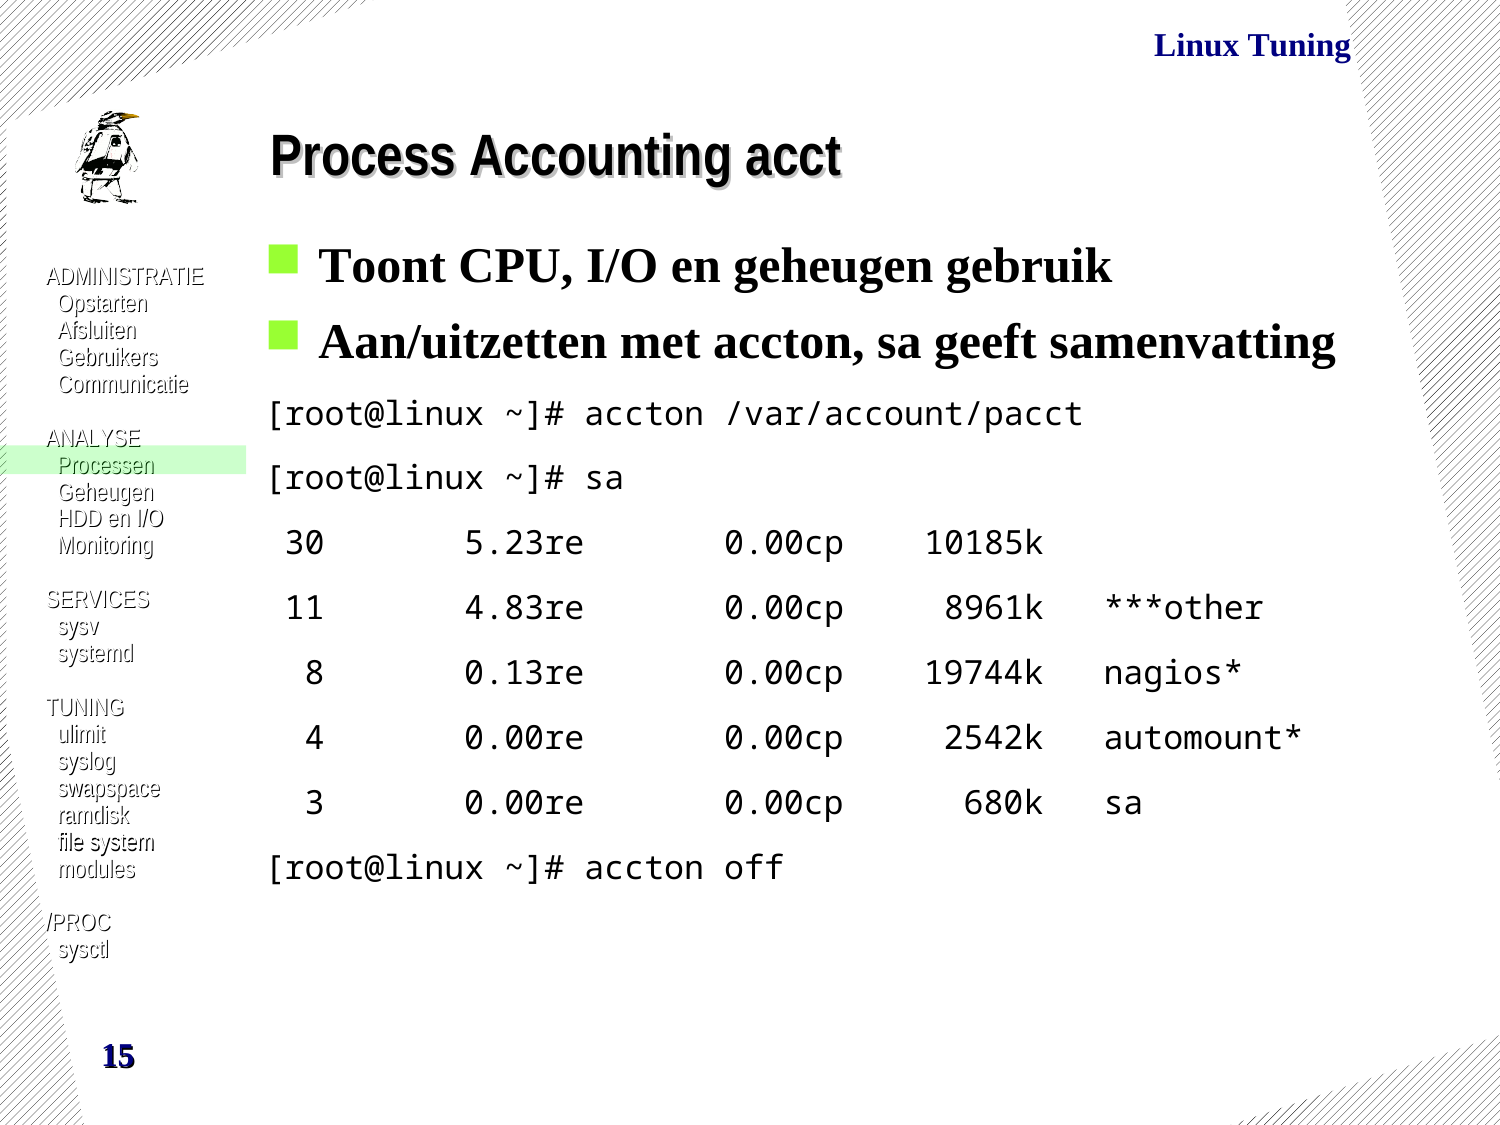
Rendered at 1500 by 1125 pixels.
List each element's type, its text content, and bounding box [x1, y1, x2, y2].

picture [57, 105, 143, 206]
text_box [0, 445, 247, 475]
title Process Accounting acct [270, 41, 1500, 250]
list Toont CPU, I/O en geheugen gebruik Aan/uitzetten met accton, sa geeft samenvatting [root@linux ~]# accton /var/account/pacct [root@linux ~]# sa 30 5.23re 0.00cp 10185k 11 4.83re 0.00cp 8961k ***other 8 0.13re 0.00cp 19744k nagios* 4 0.00re 0.00cp 2542k automount* 3 0.00re 0.00cp 680k sa [root@linux ~]# accton off [264, 229, 1486, 980]
